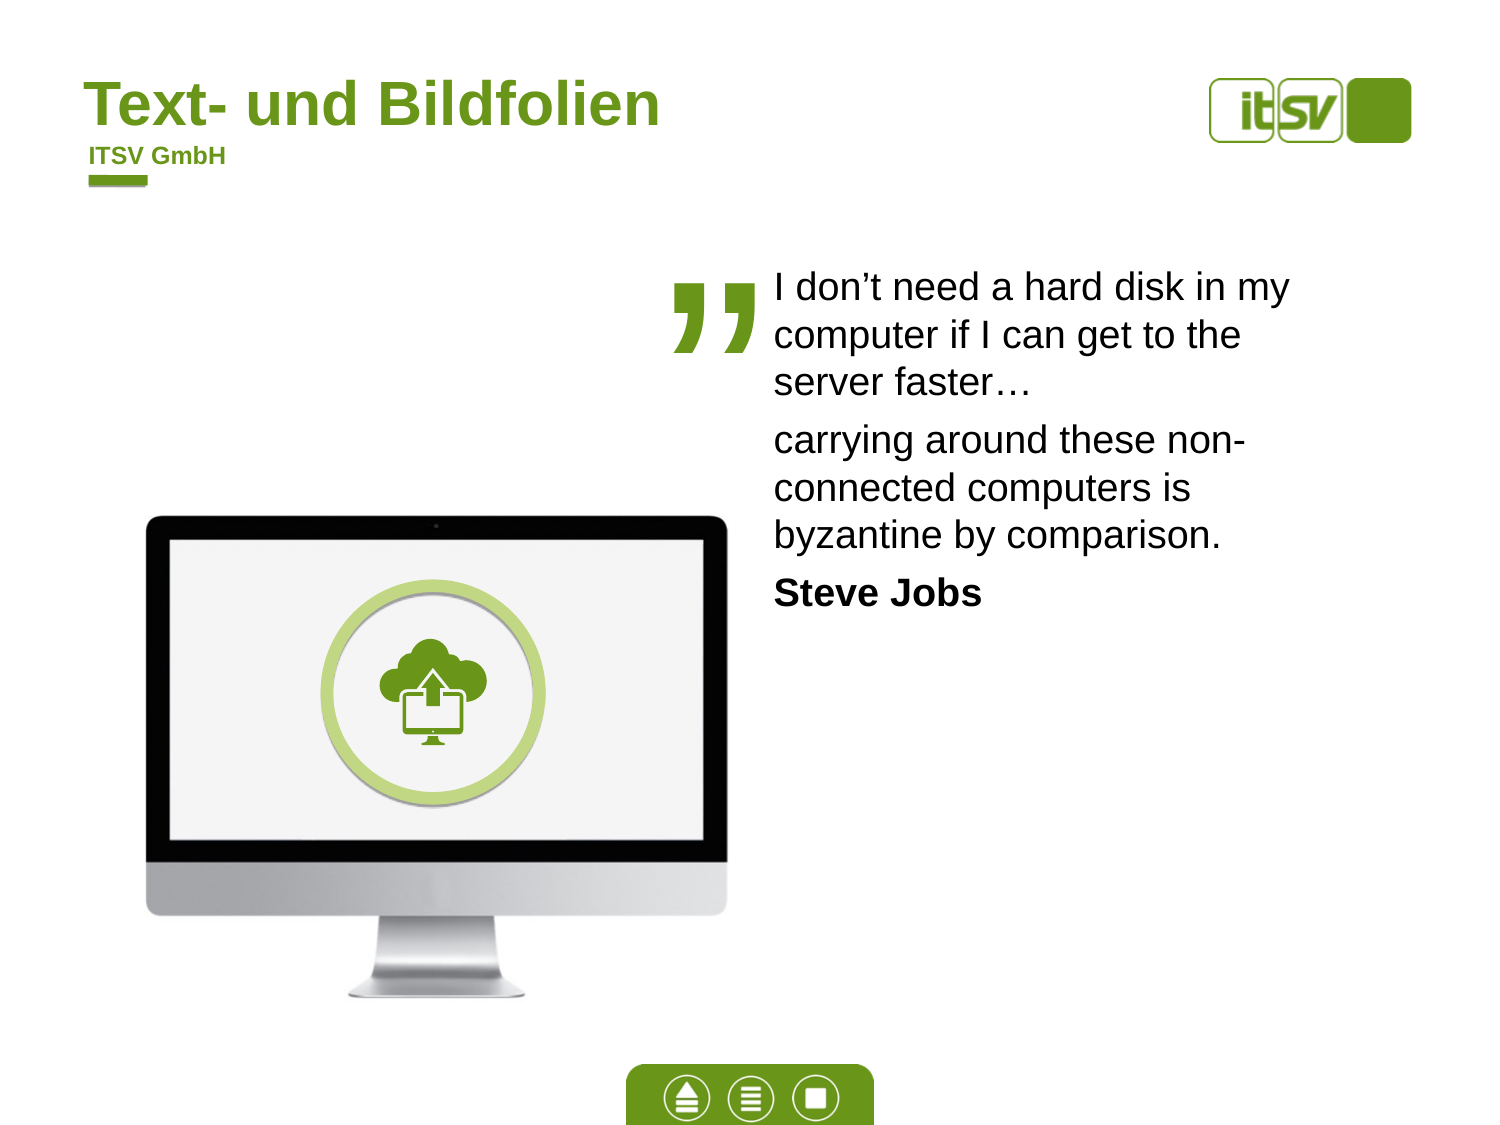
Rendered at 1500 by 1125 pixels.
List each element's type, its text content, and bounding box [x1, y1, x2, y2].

picture [626, 1064, 874, 1125]
picture [1209, 78, 1412, 143]
list I don’t need a hard disk in my computer if I can get to the server faster… carrying around these non-connected computers is byzantine by comparison. Steve Jobs [773, 261, 1353, 320]
text_box [421, 672, 446, 707]
picture [144, 515, 729, 1006]
title Text- und Bildfolien [83, 62, 1191, 139]
text_box [379, 638, 487, 702]
text_box [402, 692, 464, 735]
text_box [421, 736, 445, 746]
